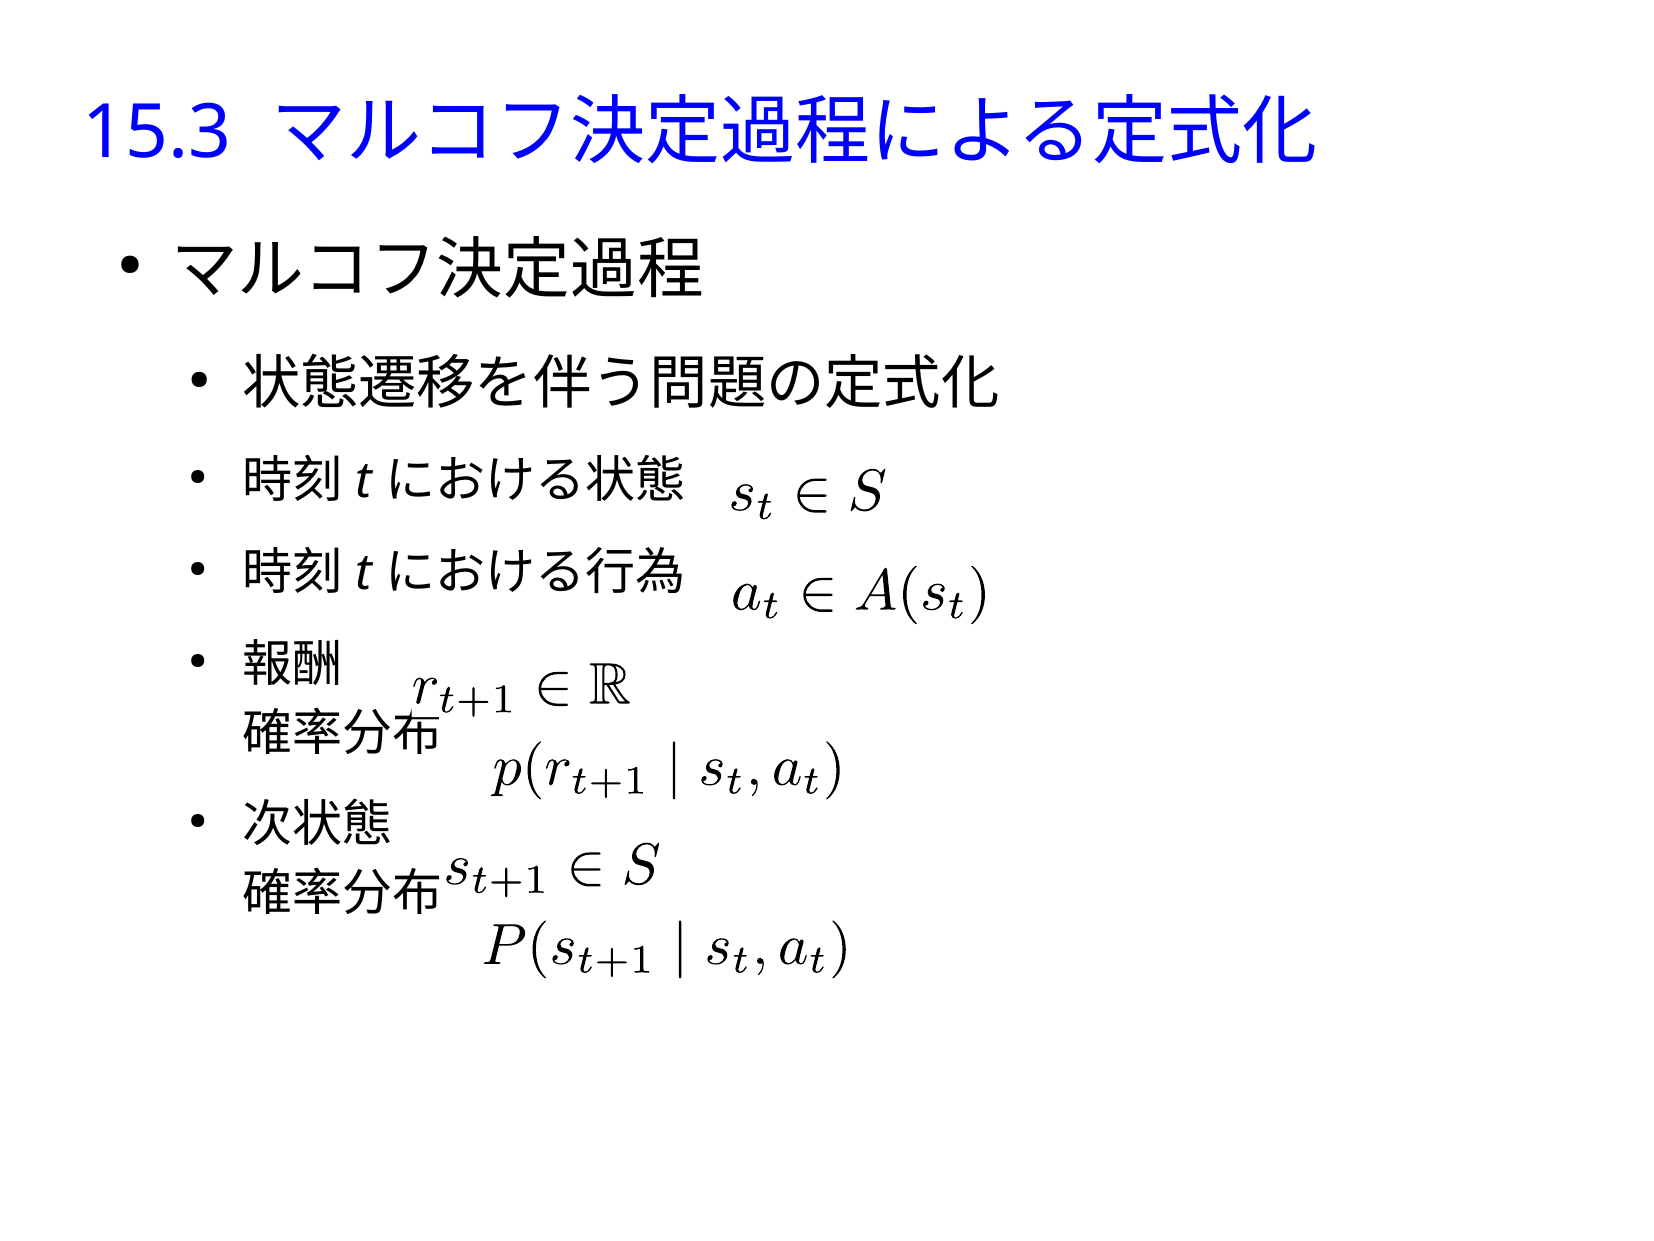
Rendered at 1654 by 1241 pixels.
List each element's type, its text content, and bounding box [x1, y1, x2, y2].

text_box [411, 663, 632, 718]
picture [488, 739, 842, 802]
text_box [443, 842, 661, 898]
title 15.3 マルコフ決定過程による定式化 [82, 49, 1571, 207]
text_box [730, 565, 991, 625]
text_box [728, 468, 887, 520]
picture [479, 918, 848, 981]
list マルコフ決定過程 状態遷移を伴う問題の定式化 時刻tにおける状態 時刻tにおける行為 報酬 確率分布 次状態 確率分布 [100, 221, 1286, 986]
